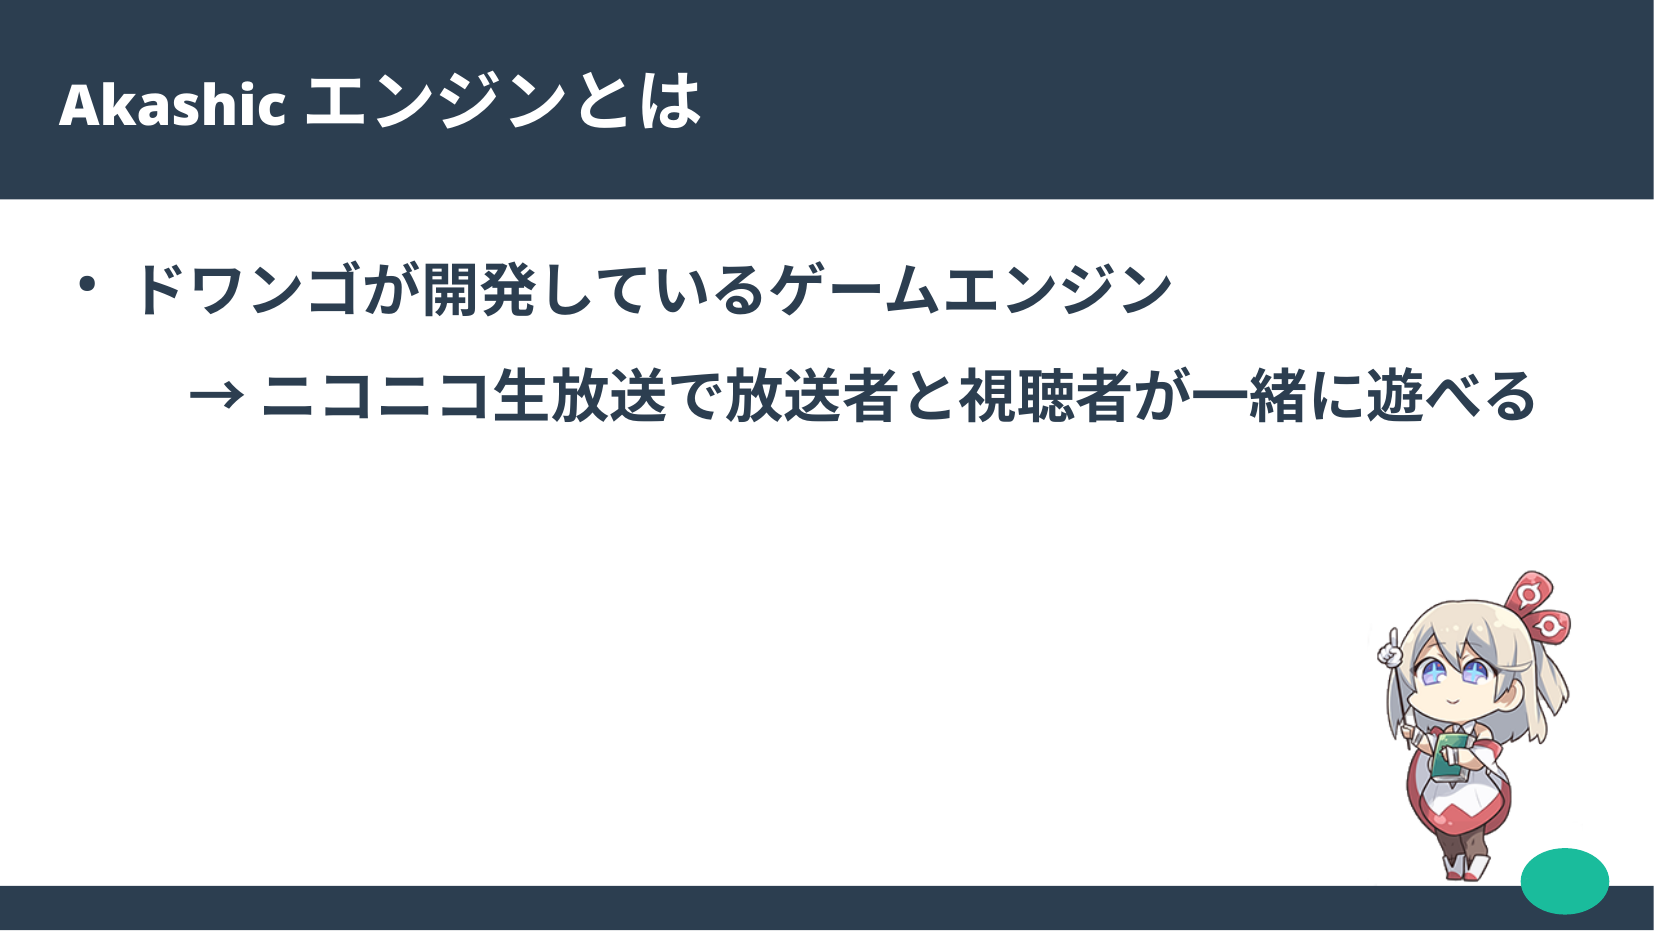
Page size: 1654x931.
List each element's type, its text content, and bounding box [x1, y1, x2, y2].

picture [1367, 555, 1583, 886]
list ドワンゴが開発しているゲームエンジン → ニコニコ生放送で放送者と視聴者が一緒に遊べる [59, 243, 1595, 864]
title Akashicエンジンとは [59, 37, 1595, 155]
